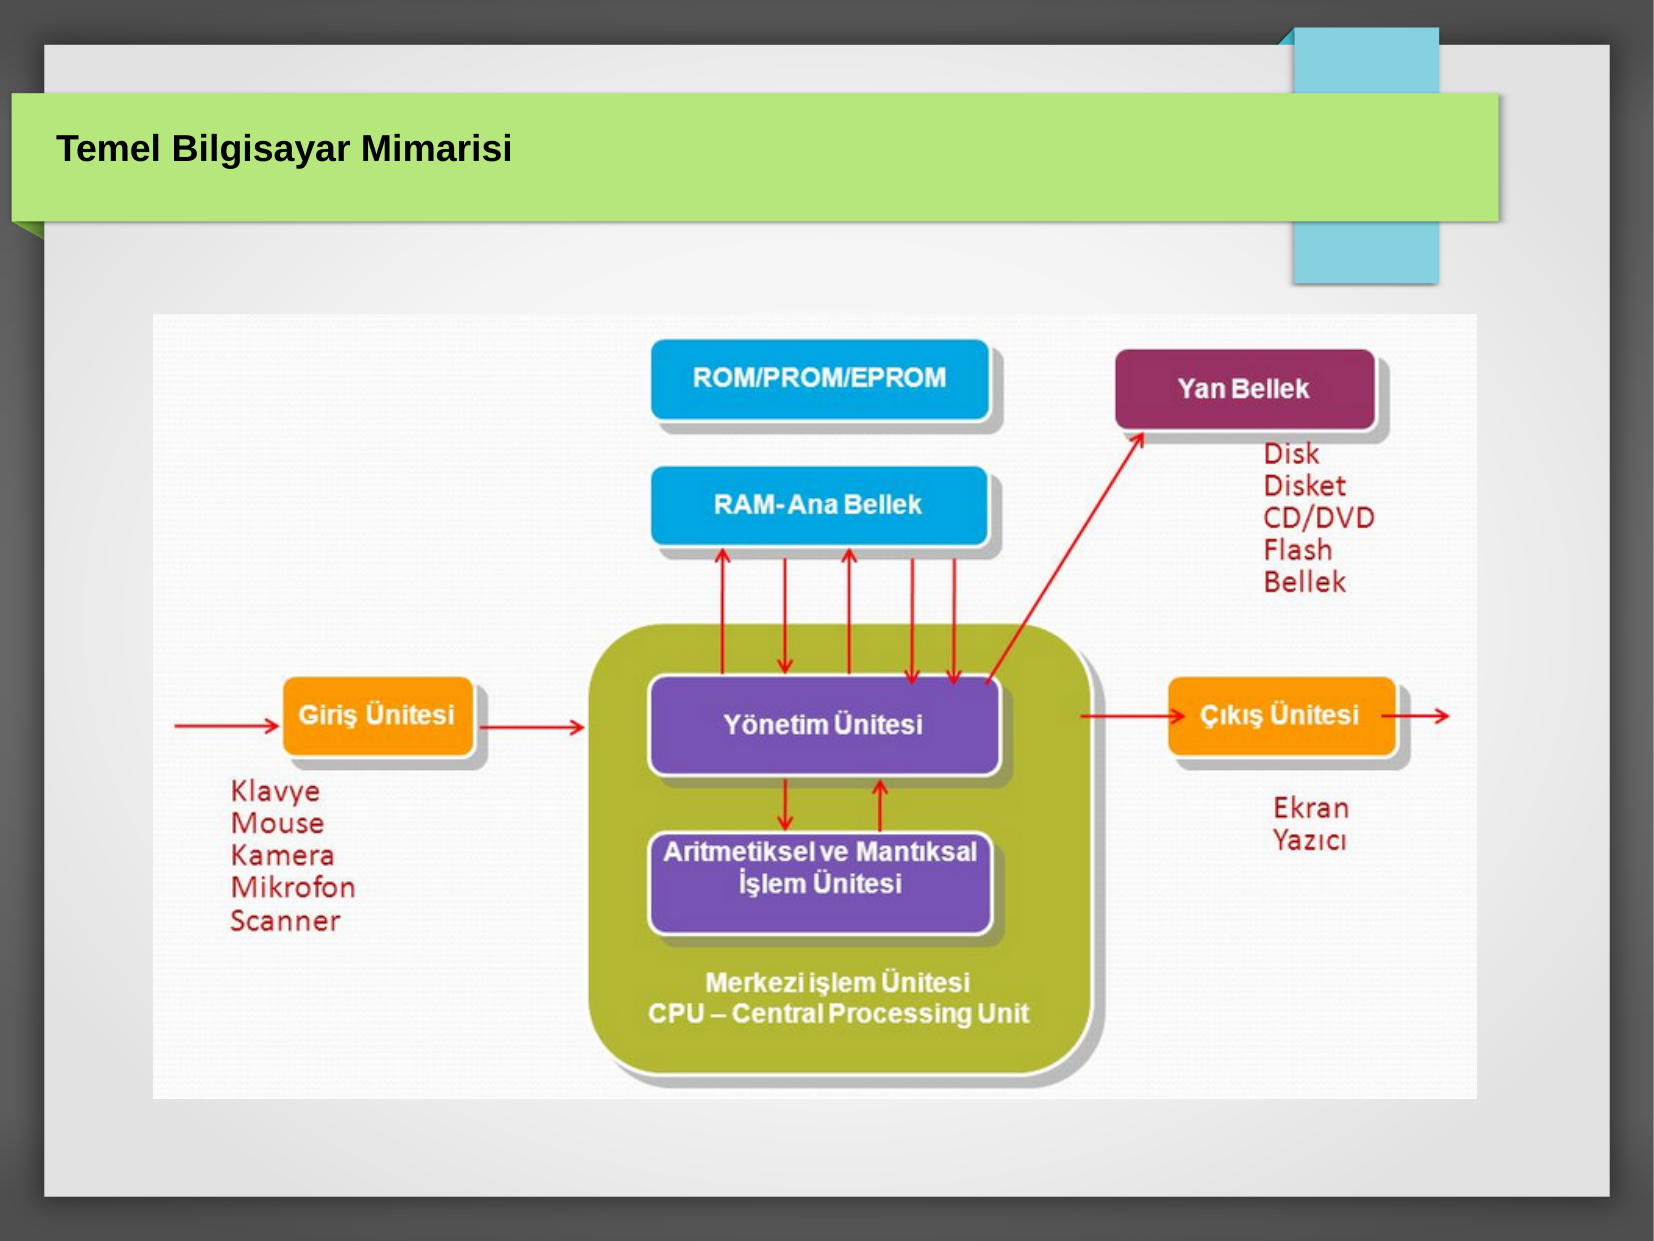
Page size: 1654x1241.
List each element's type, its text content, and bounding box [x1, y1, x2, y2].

text_box Temel Bilgisayar Mimarisi [41, 120, 1134, 220]
picture [0, 0, 1654, 1241]
